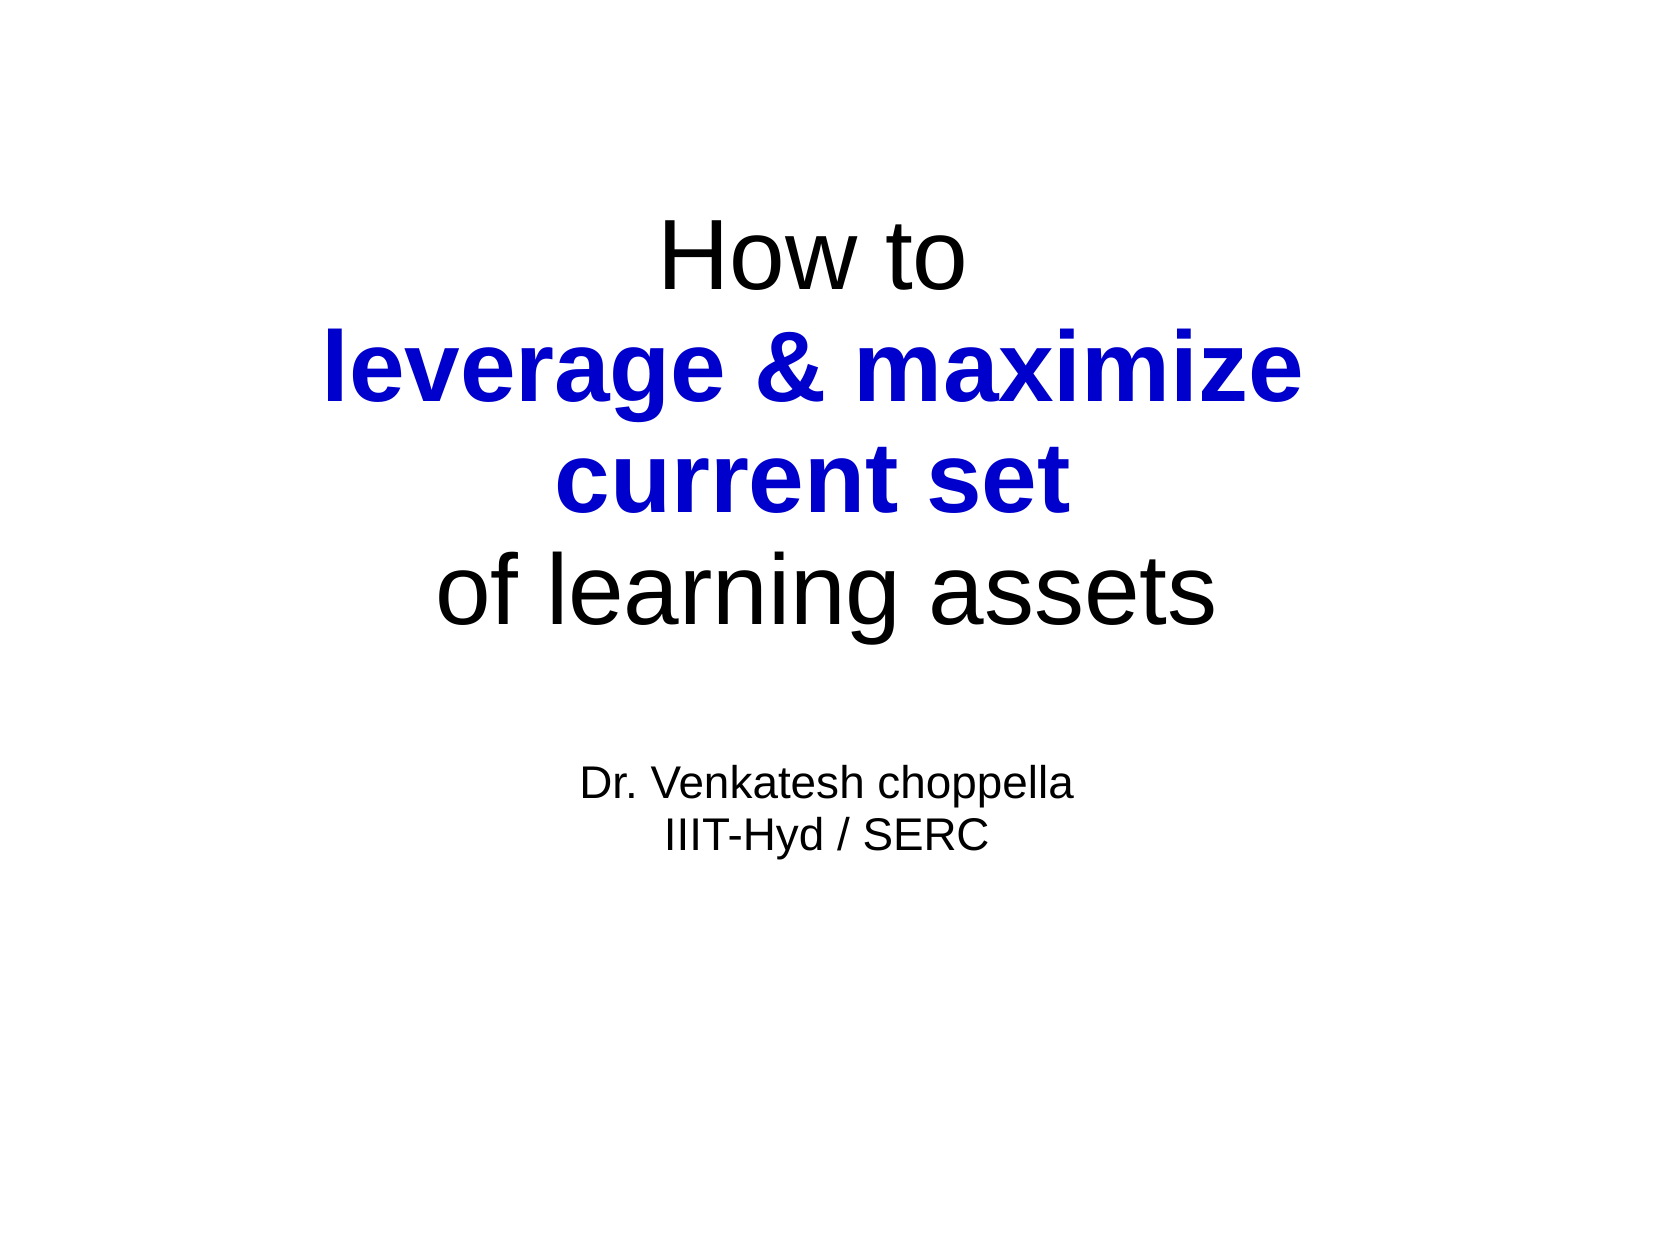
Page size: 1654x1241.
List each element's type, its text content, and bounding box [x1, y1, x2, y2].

subtitle How to leverage & maximize current set of learning assets Dr. Venkatesh choppella IIIT-Hyd / SERC [82, 49, 1571, 1010]
